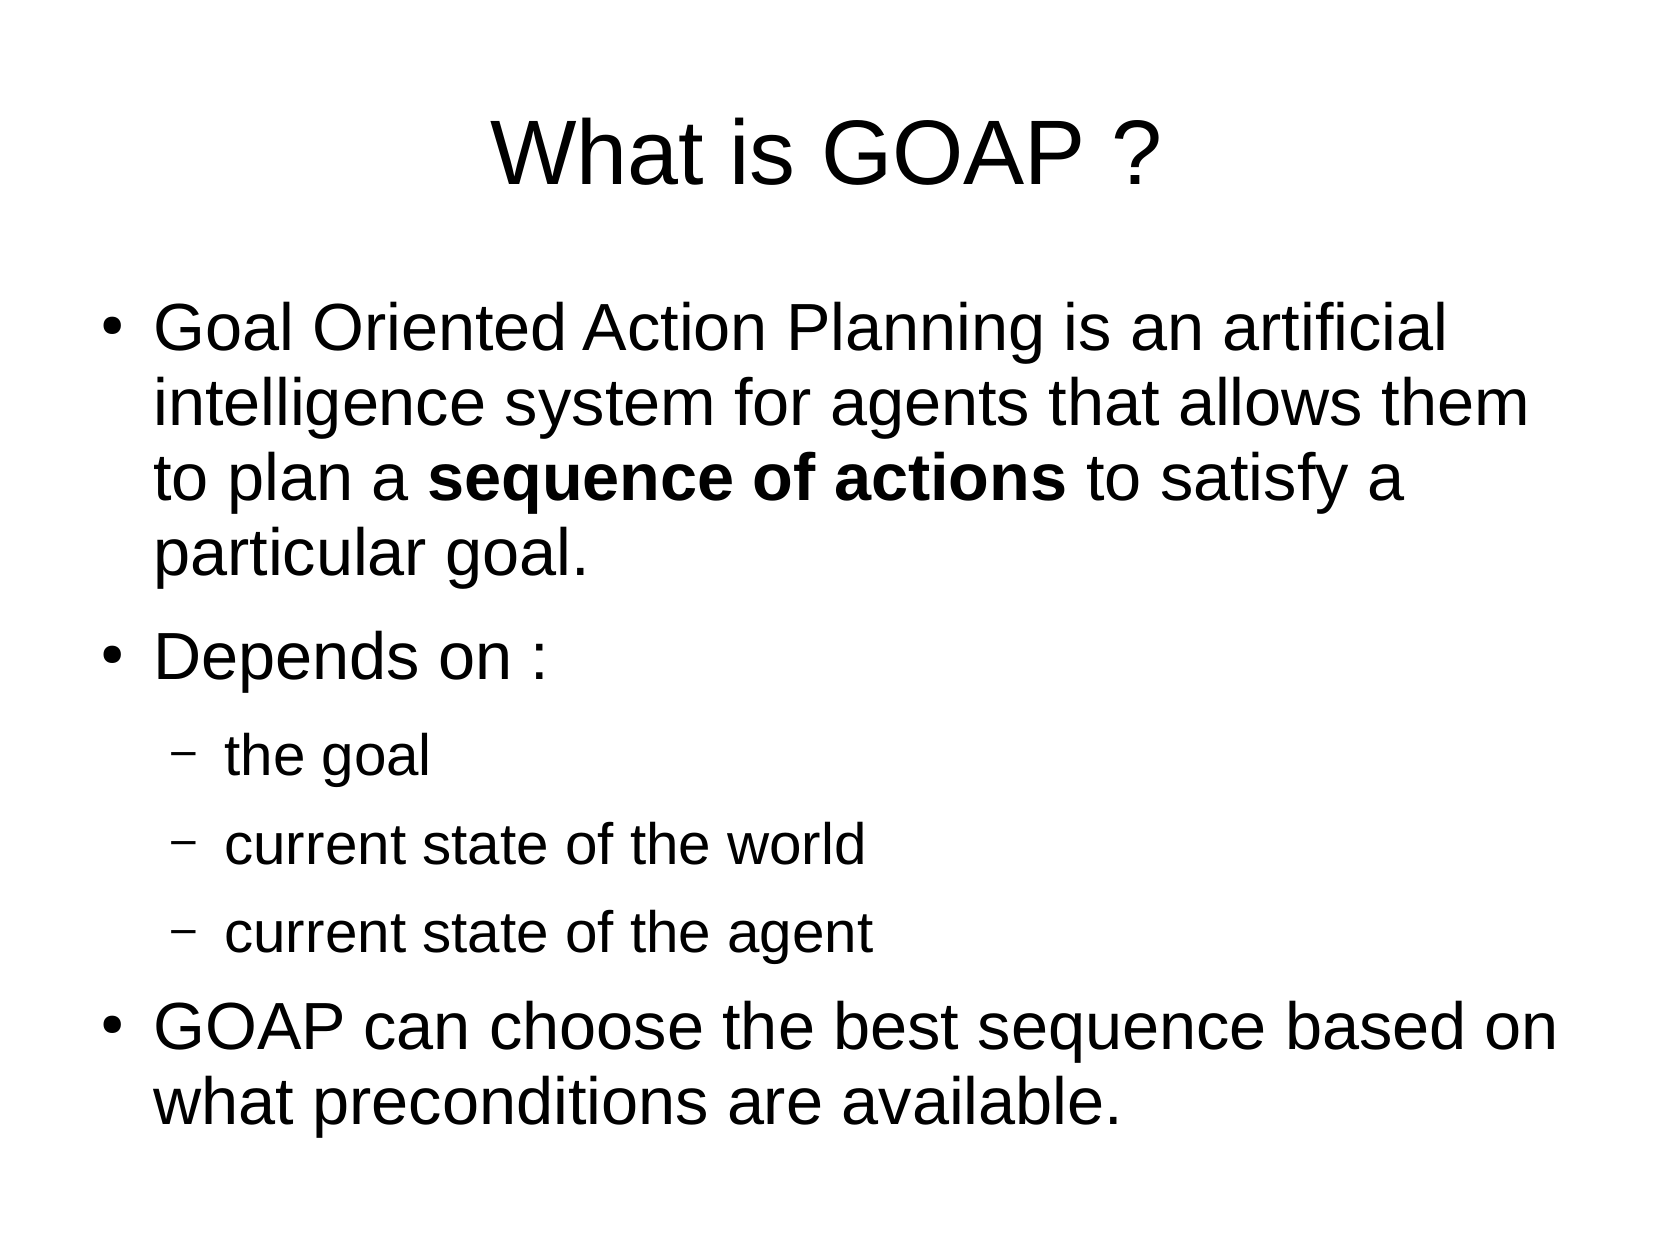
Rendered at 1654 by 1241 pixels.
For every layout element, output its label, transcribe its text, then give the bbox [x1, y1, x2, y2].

list Goal Oriented Action Planning is an artificial intelligence system for agents that allows them to plan a sequence of actions to satisfy a particular goal. Depends on : the goal current state of the world current state of the agent GOAP can choose the best sequence based on what preconditions are available. [82, 290, 1571, 1138]
title What is GOAP ? [82, 49, 1571, 257]
